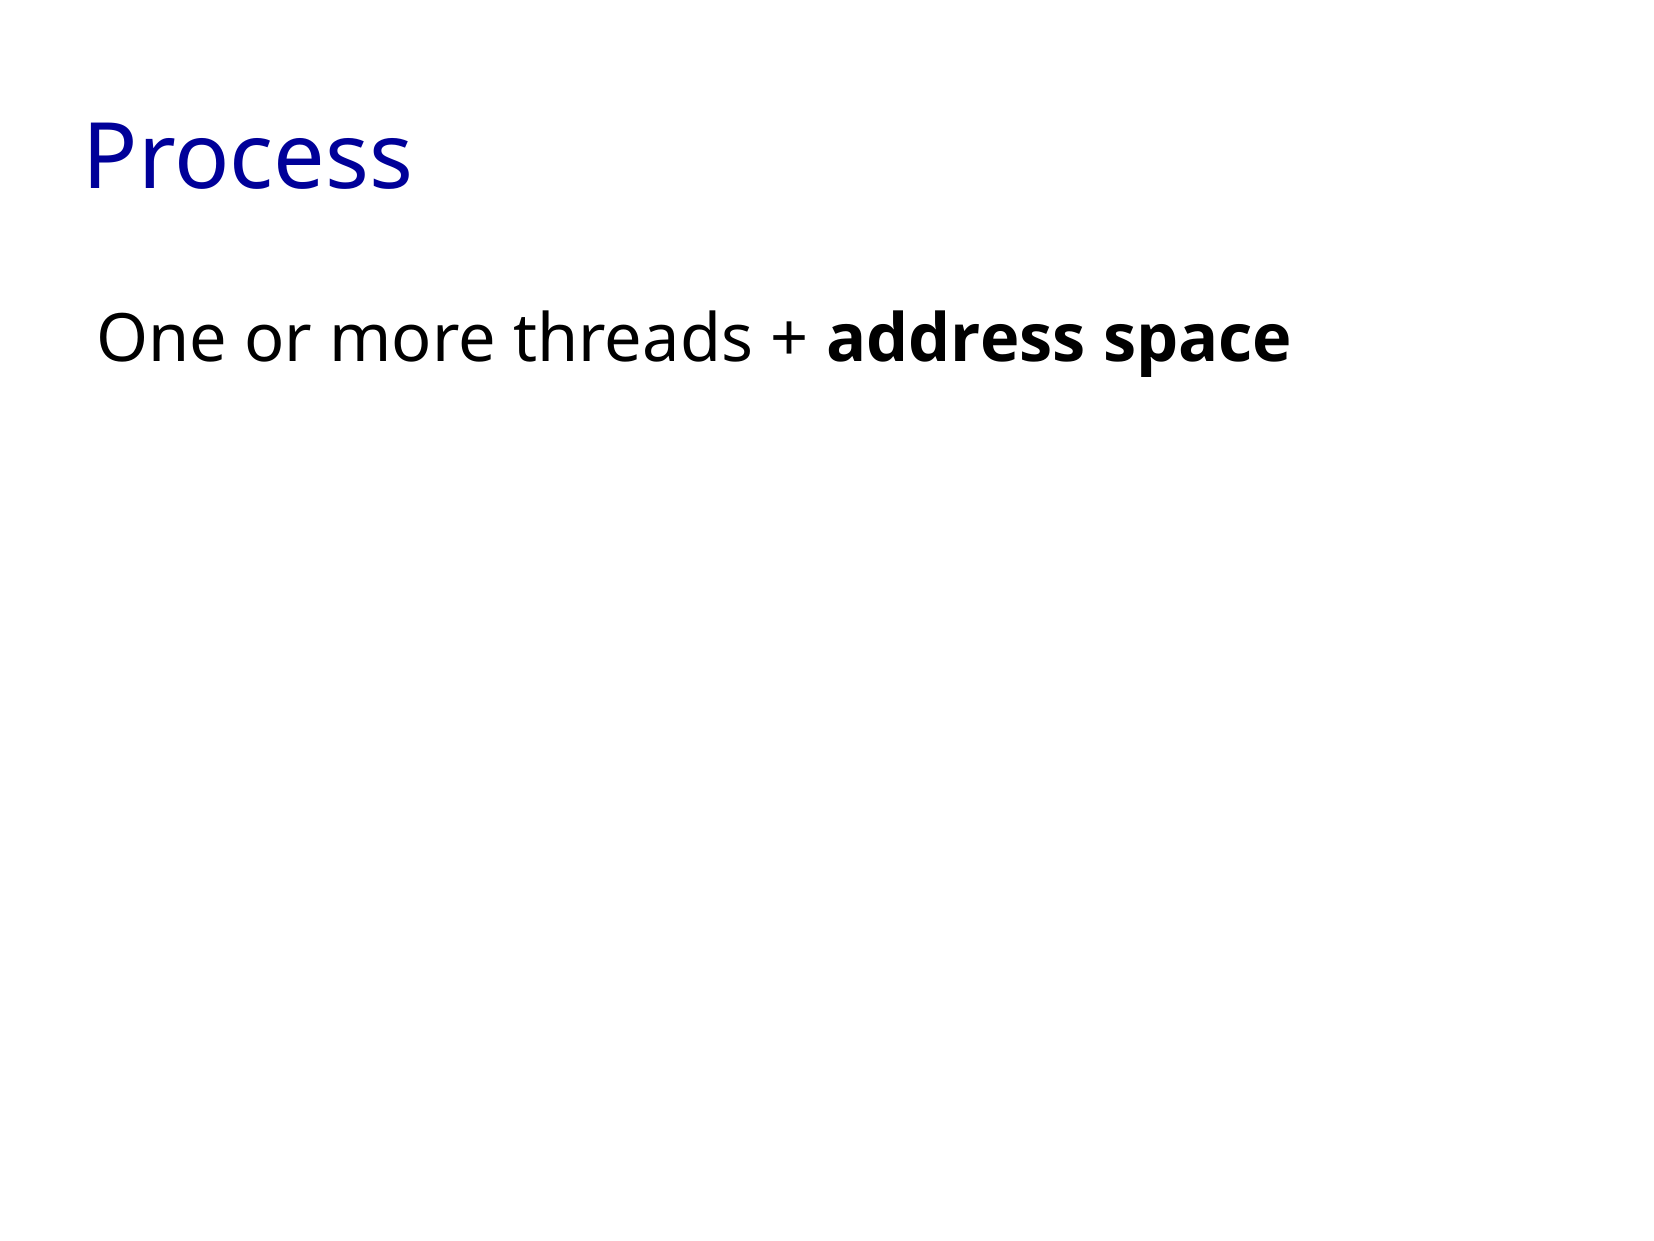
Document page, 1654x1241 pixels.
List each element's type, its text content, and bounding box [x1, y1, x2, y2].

title Process [82, 49, 1571, 257]
list One or more threads + address space [60, 290, 1571, 1096]
